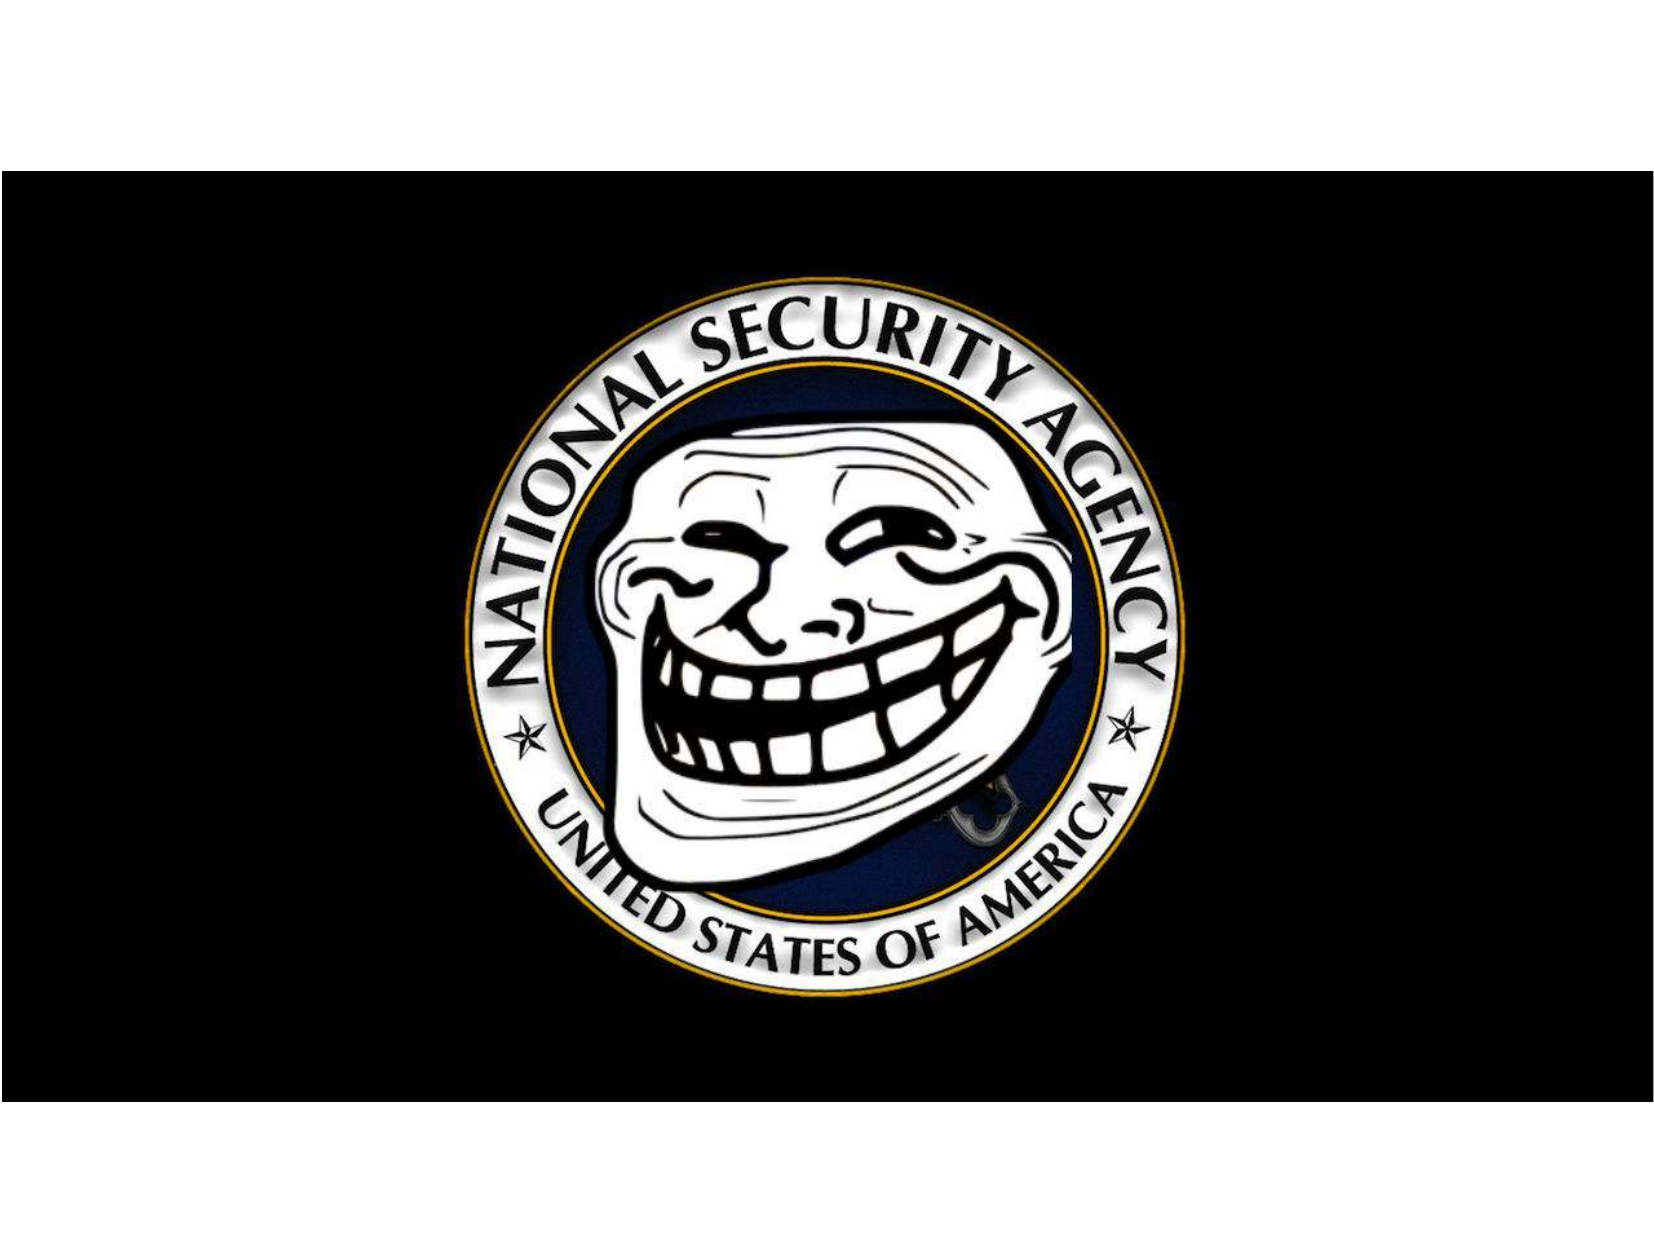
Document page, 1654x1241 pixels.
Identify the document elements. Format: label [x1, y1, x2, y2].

picture [2, 171, 1654, 1102]
